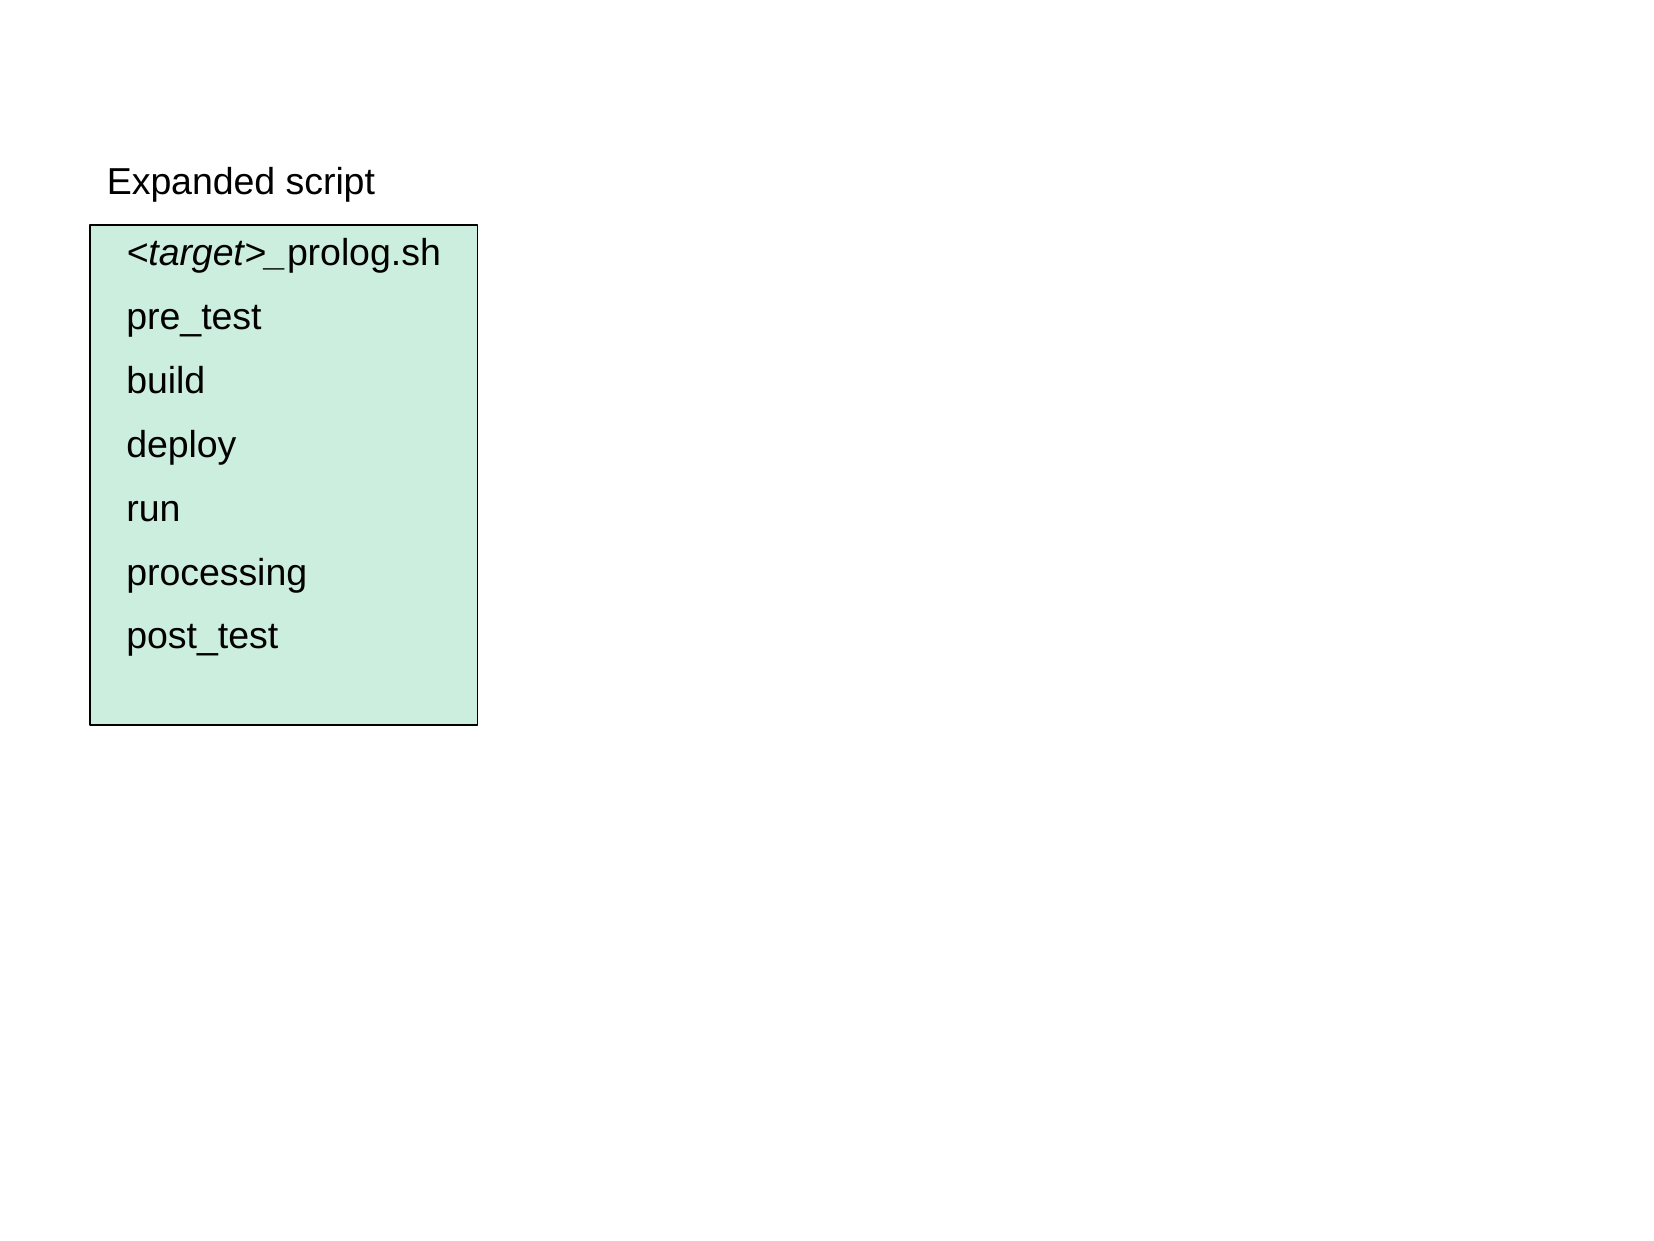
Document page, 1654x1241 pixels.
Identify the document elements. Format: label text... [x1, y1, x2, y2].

text_box <target>_prolog.sh pre_test build deploy run processing post_test [89, 224, 478, 725]
text_box Expanded script [92, 153, 391, 211]
